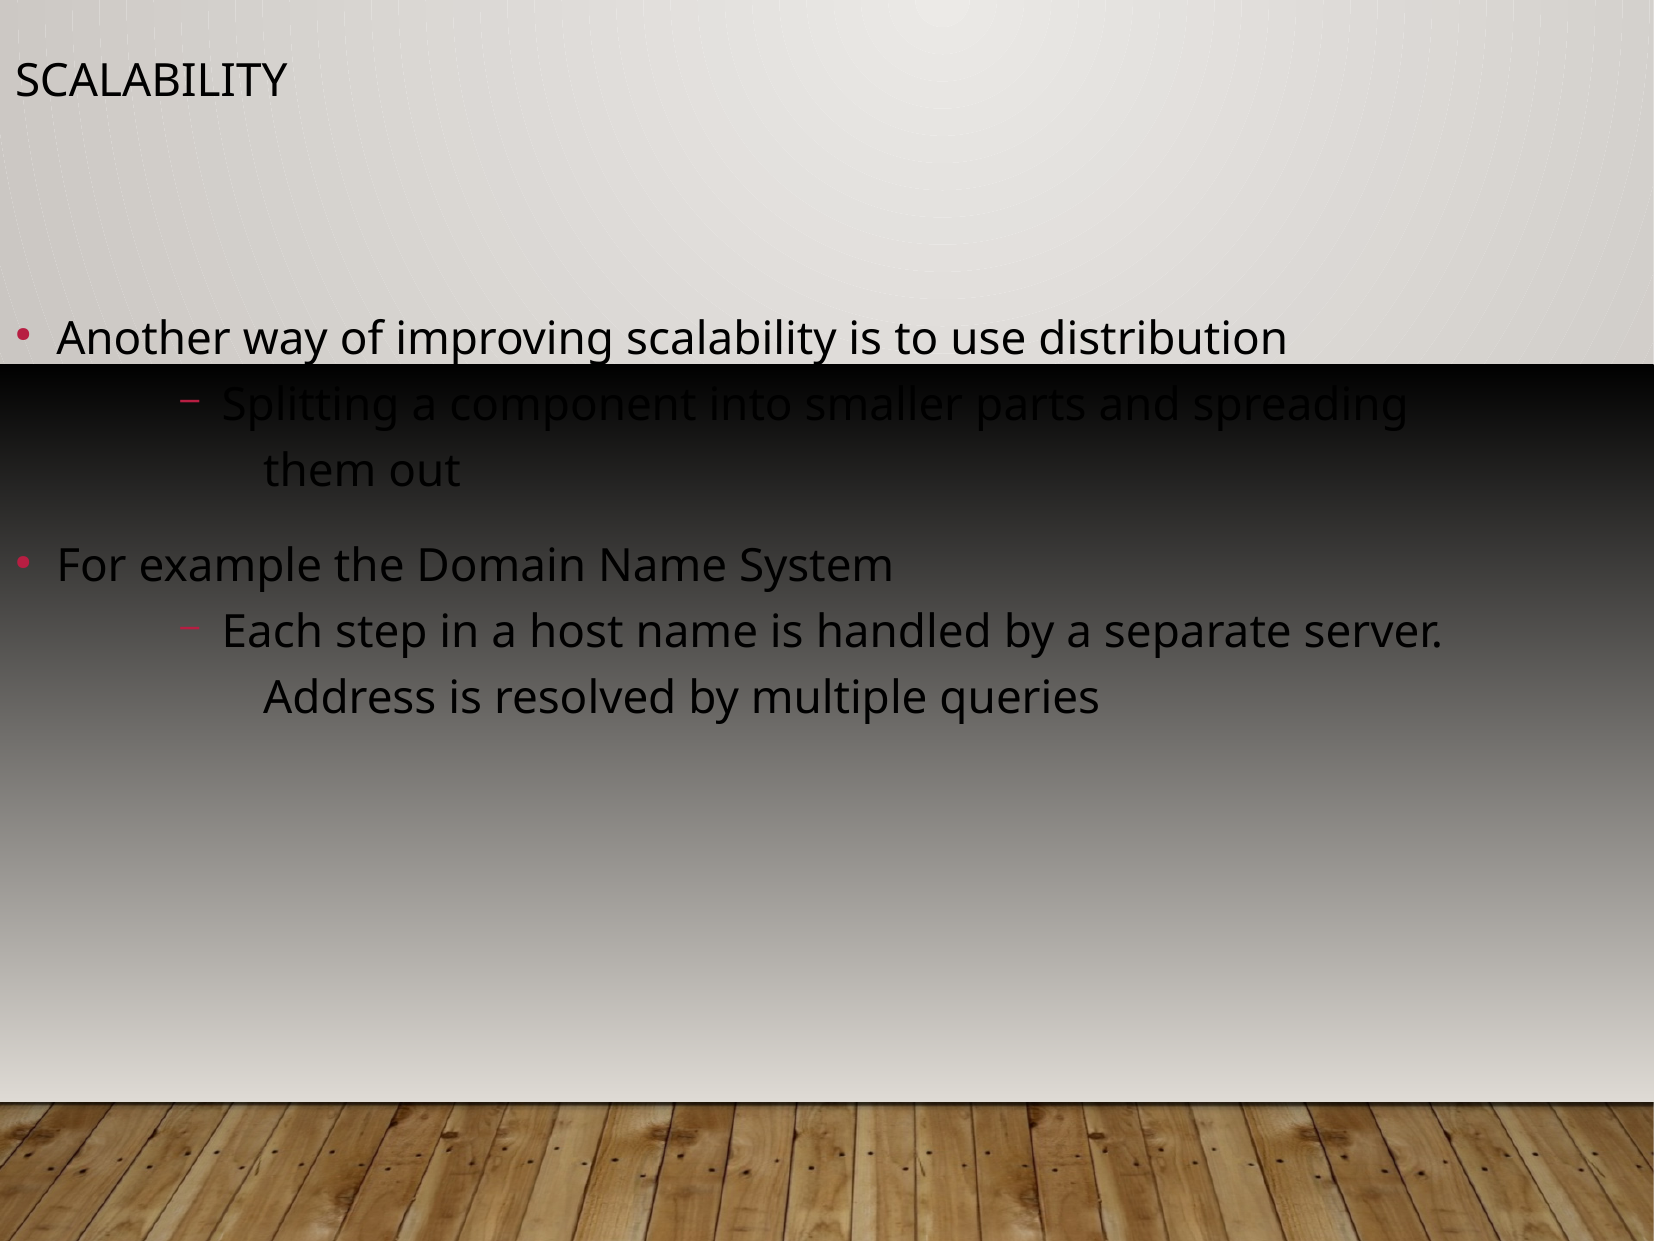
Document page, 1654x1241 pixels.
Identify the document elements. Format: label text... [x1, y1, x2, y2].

title Scalability [0, 49, 1489, 257]
list Another way of improving scalability is to use distribution Splitting a component into smaller parts and spreading them out For example the Domain Name System Each step in a host name is handled by a separate server. Address is resolved by multiple queries [0, 290, 1489, 1010]
